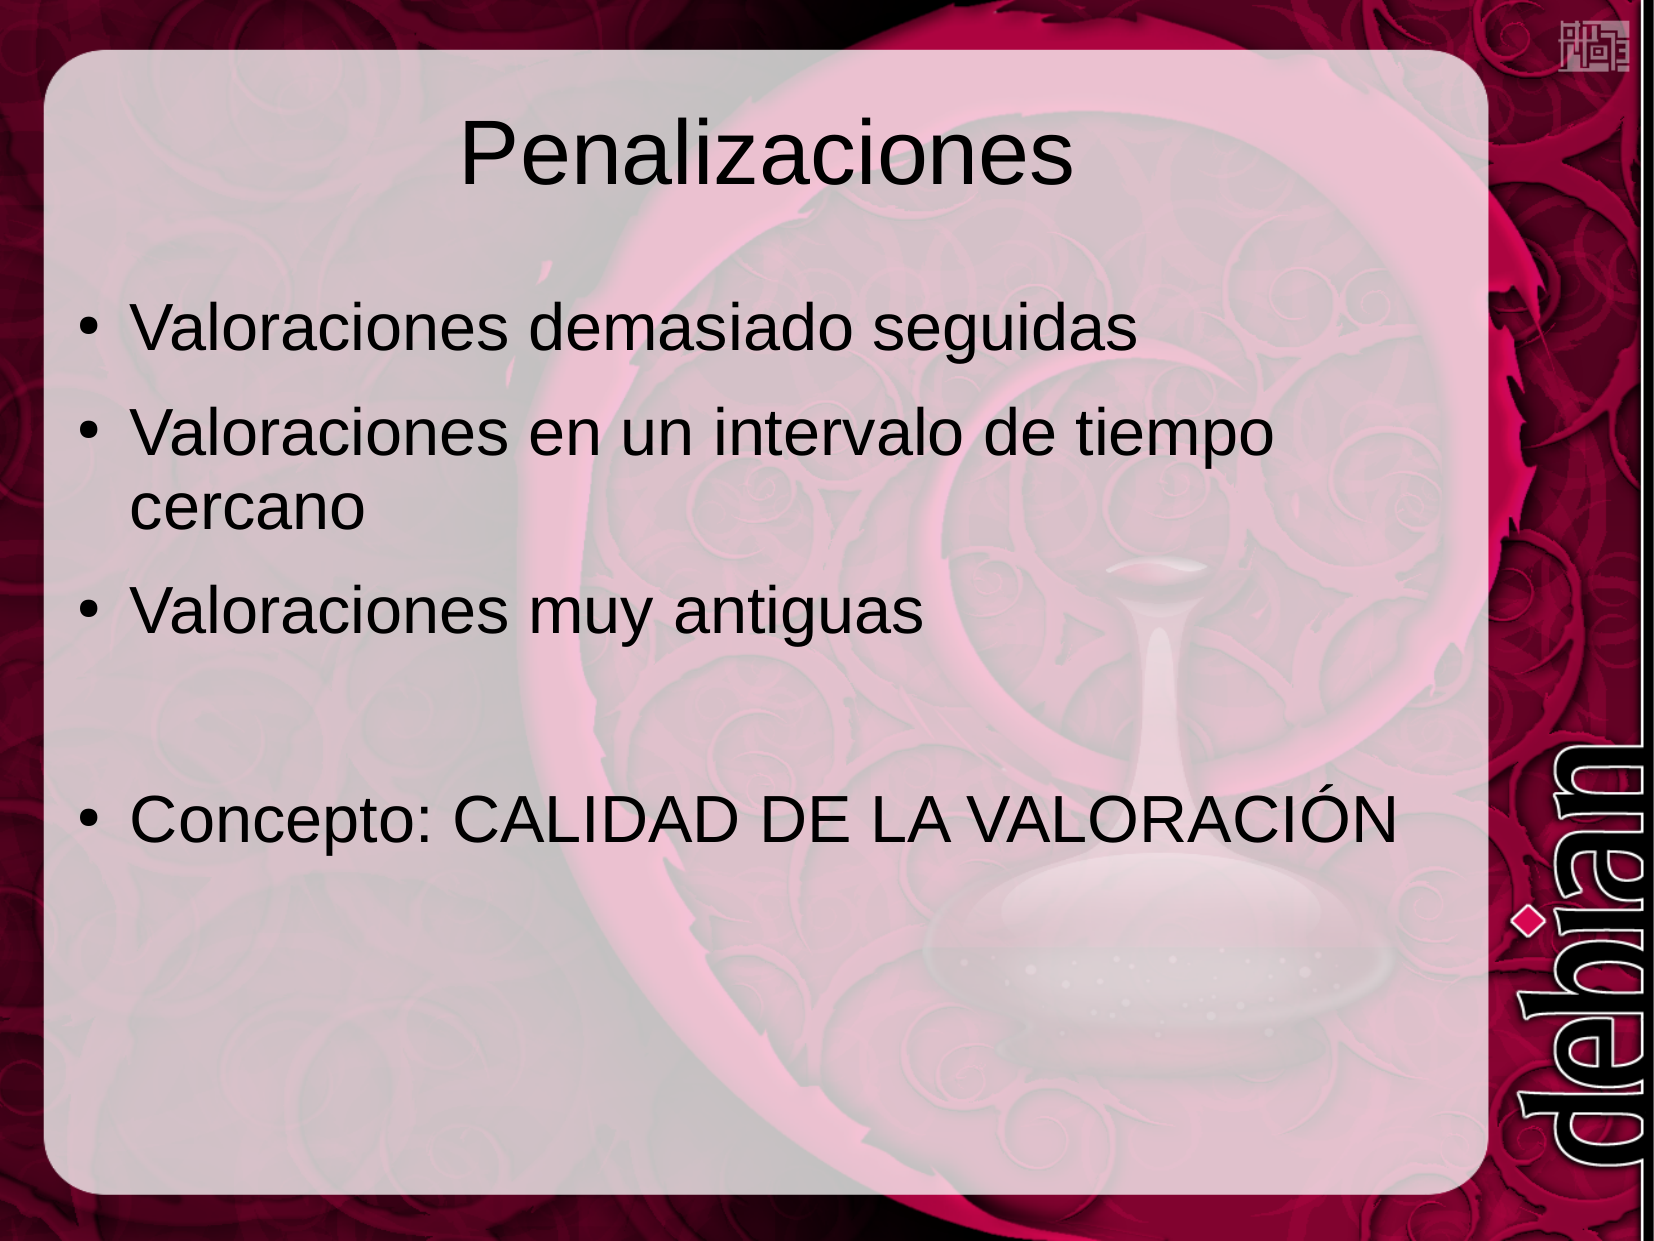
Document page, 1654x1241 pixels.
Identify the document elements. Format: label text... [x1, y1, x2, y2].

picture [0, 0, 1654, 1241]
list Valoraciones demasiado seguidas Valoraciones en un intervalo de tiempo cercano Valoraciones muy antiguas Concepto: CALIDAD DE LA VALORACIÓN [59, 290, 1477, 1109]
title Penalizaciones [59, 49, 1477, 257]
